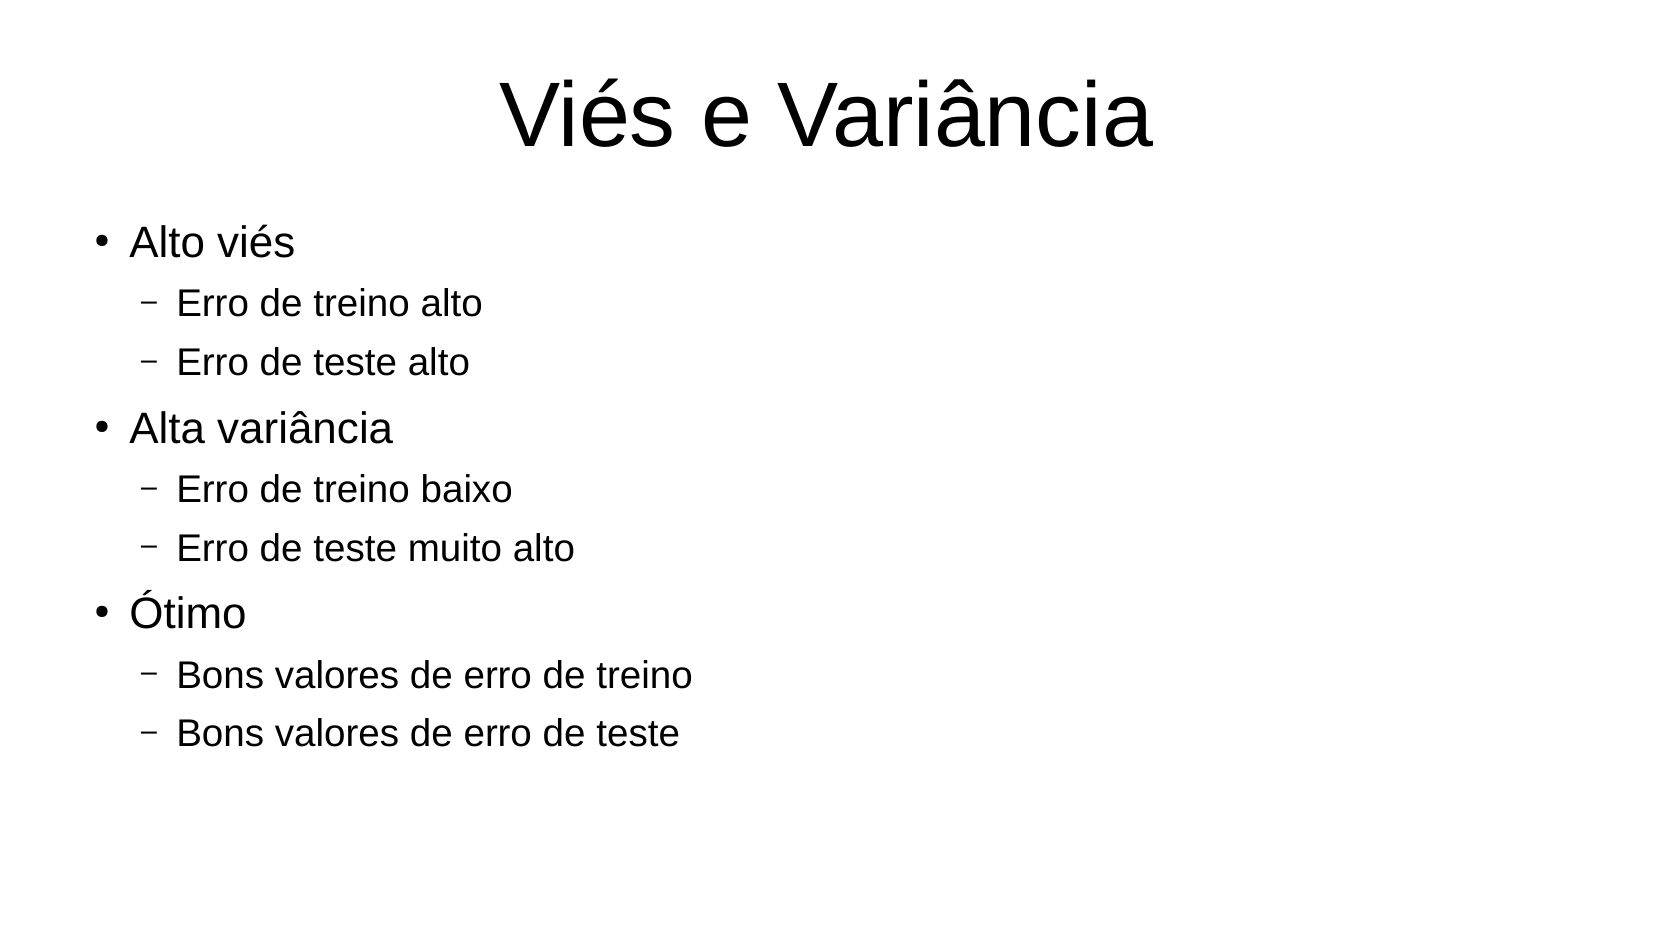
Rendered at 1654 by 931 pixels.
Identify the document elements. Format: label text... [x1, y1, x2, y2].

list Alto viés Erro de treino alto Erro de teste alto Alta variância Erro de treino baixo Erro de teste muito alto Ótimo Bons valores de erro de treino Bons valores de erro de teste [82, 217, 1571, 758]
title Viés e Variância [82, 37, 1571, 193]
